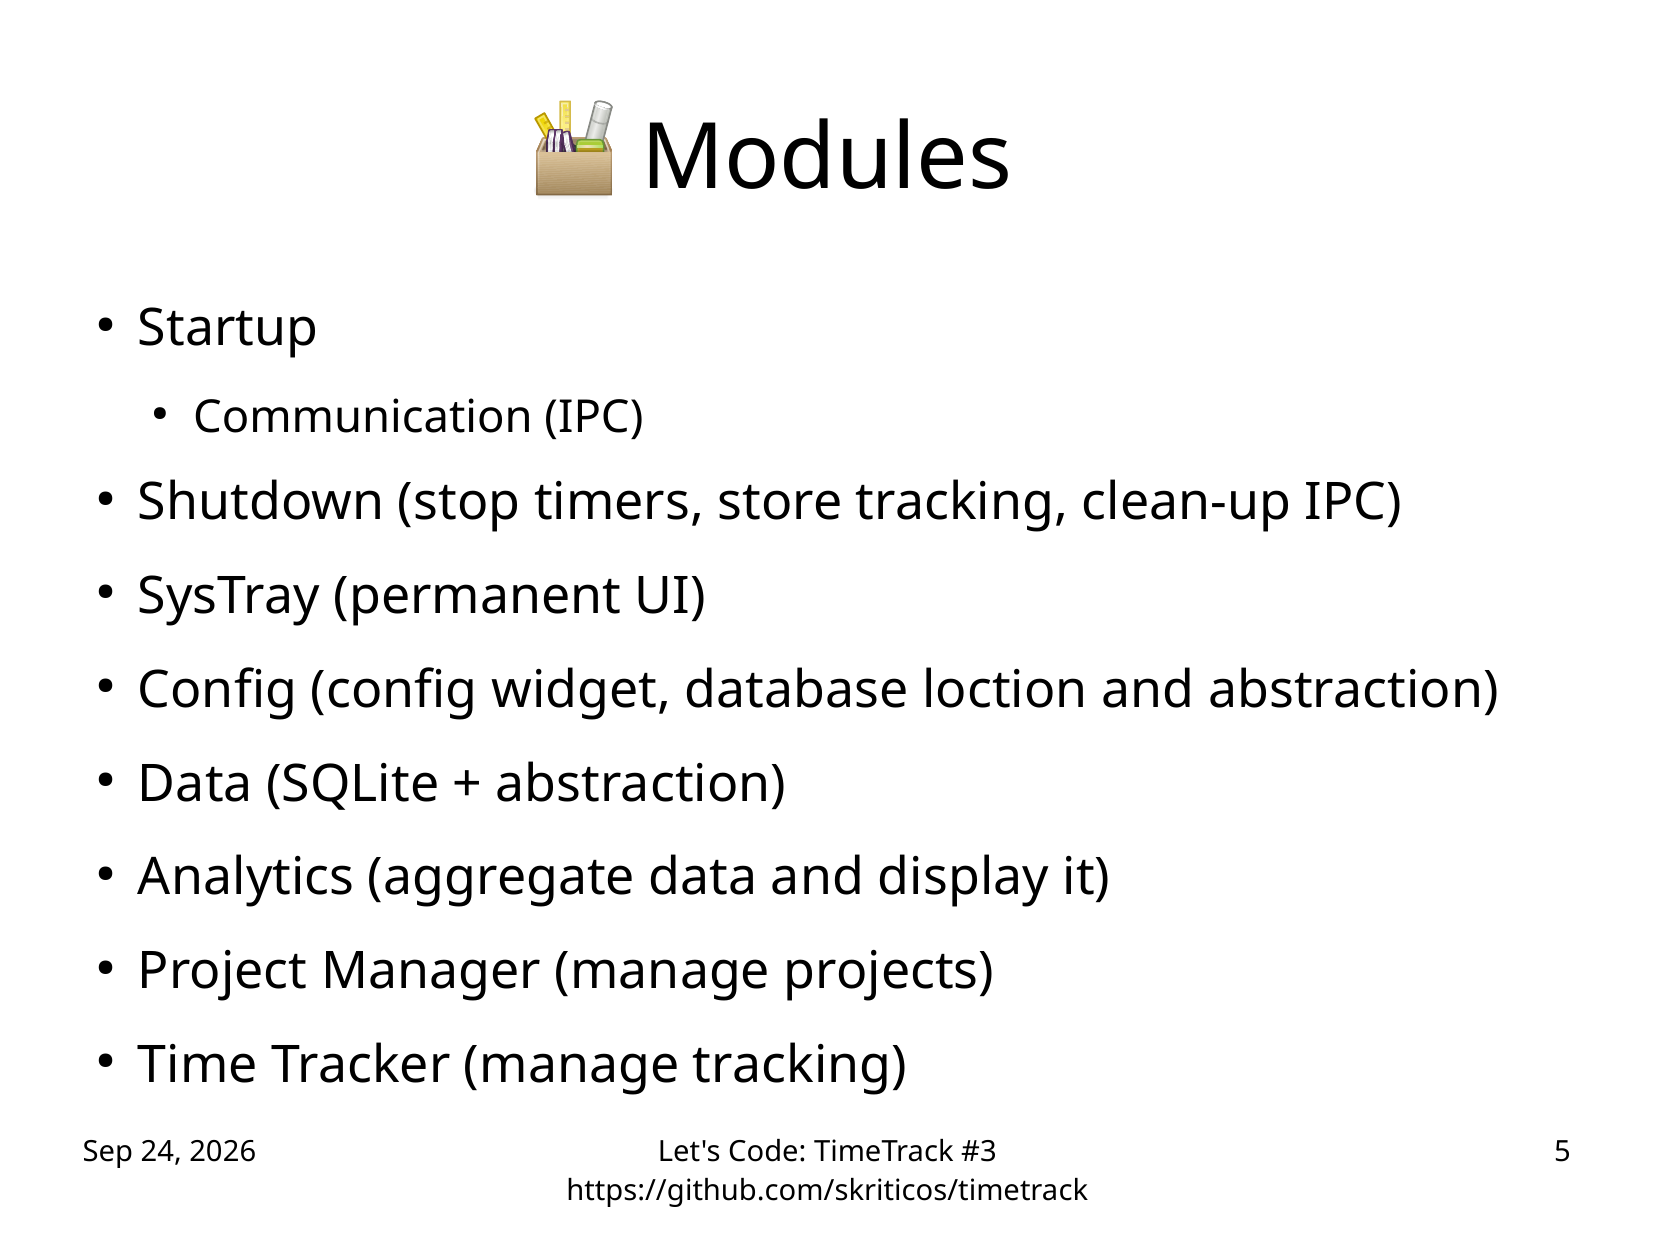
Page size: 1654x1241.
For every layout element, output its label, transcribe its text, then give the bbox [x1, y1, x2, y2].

list Startup Communication (IPC) Shutdown (stop timers, store tracking, clean-up IPC) SysTray (permanent UI) Config (config widget, database loction and abstraction) Data (SQLite + abstraction) Analytics (aggregate data and display it) Project Manager (manage projects) Time Tracker (manage tracking) [82, 290, 1571, 1098]
title Modules [82, 49, 1571, 257]
picture [522, 97, 630, 204]
